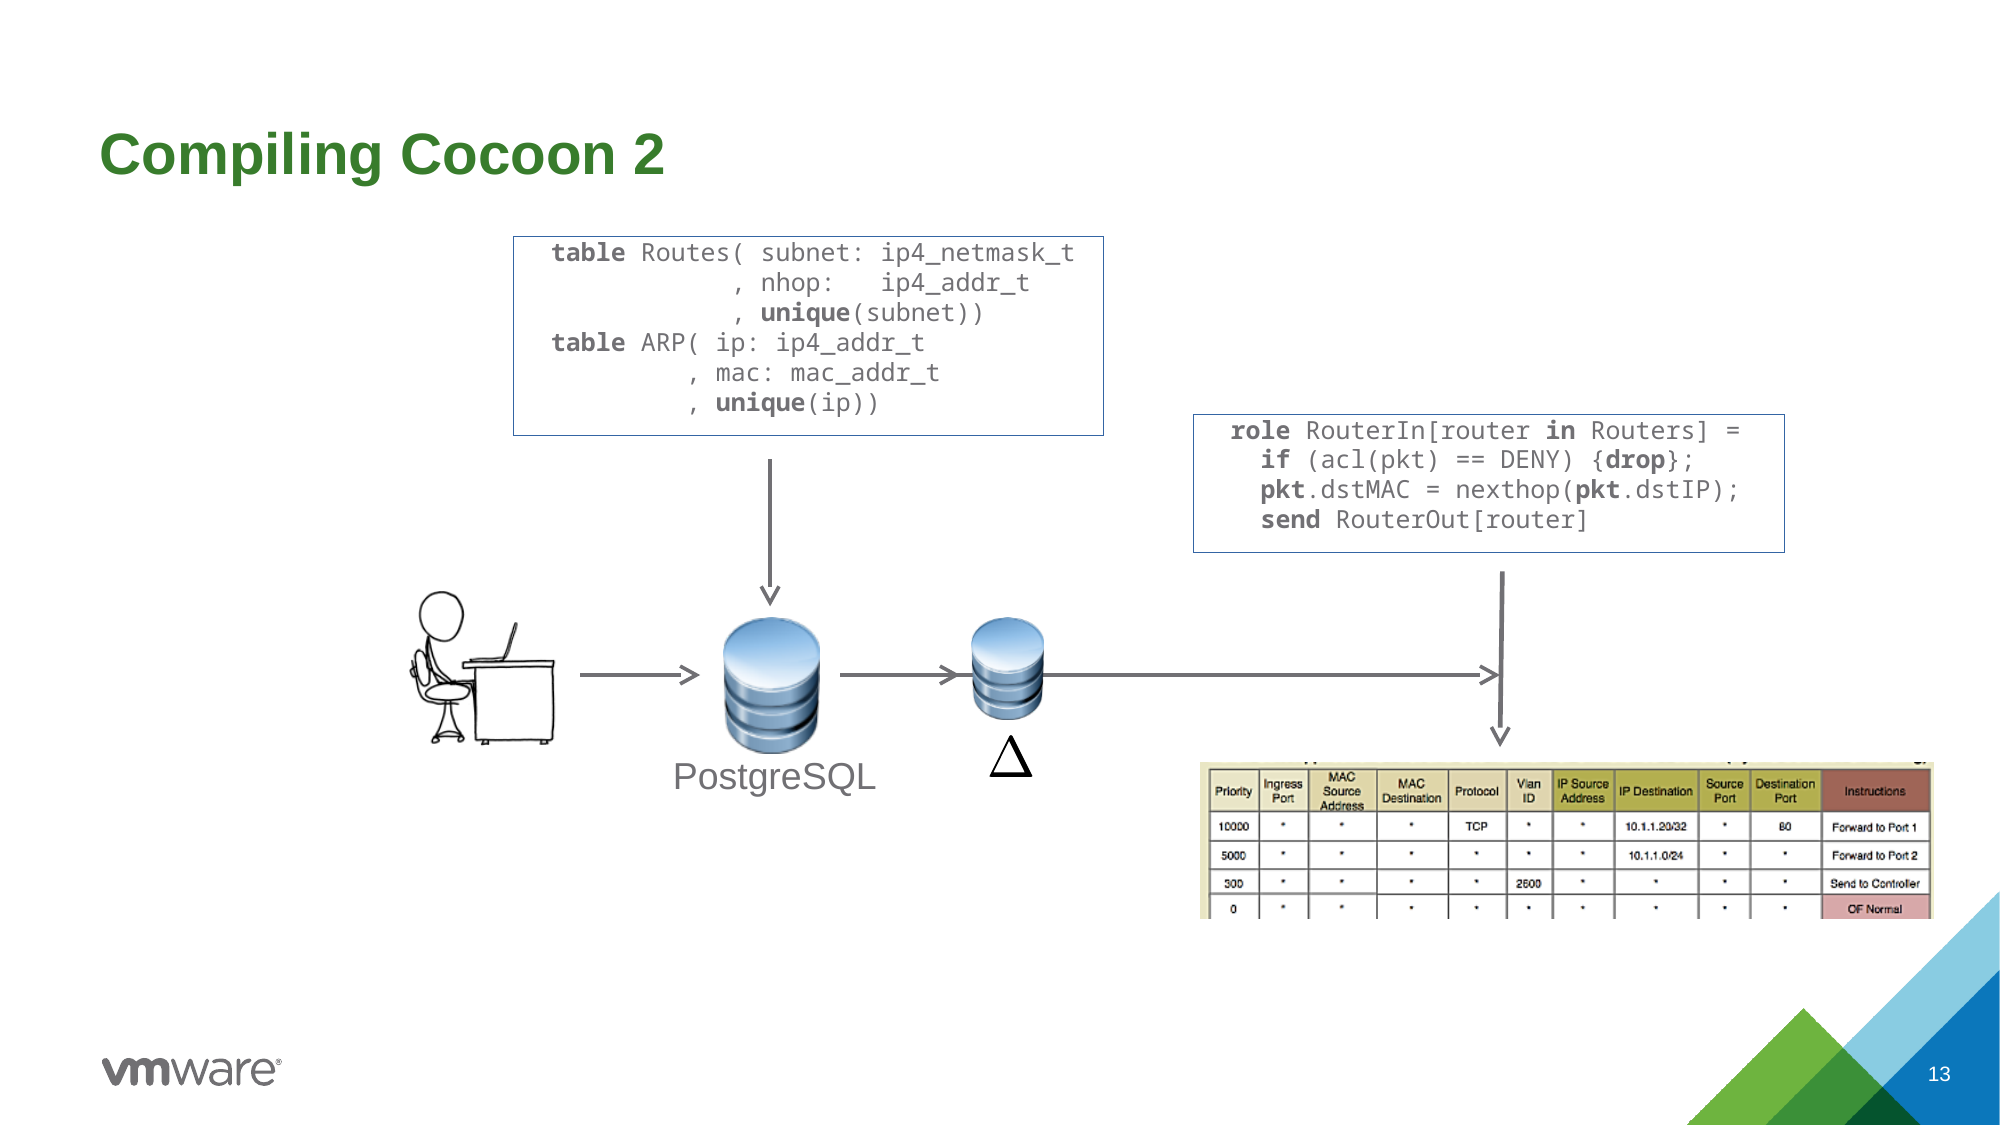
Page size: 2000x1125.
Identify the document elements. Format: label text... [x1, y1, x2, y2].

title Compiling Cocoon 2 [100, 54, 1900, 188]
picture [723, 617, 820, 754]
picture [971, 617, 1044, 721]
picture [400, 582, 561, 753]
text_box PostgreSQL [633, 757, 917, 844]
list role RouterIn[router in Routers] = if (acl(pkt) == DENY) {drop}; pkt.dstMAC = nexthop(pkt.dstIP); send RouterOut[router] [1193, 414, 1785, 553]
picture [1200, 762, 2000, 1125]
slide_number <number> [1902, 1060, 1977, 1085]
list table Routes( subnet: ip4_netmask_t , nhop: ip4_addr_t , unique(subnet)) table ARP( ip: ip4_addr_t , mac: mac_addr_t , unique(ip)) [513, 236, 1104, 436]
text_box [986, 735, 1036, 777]
